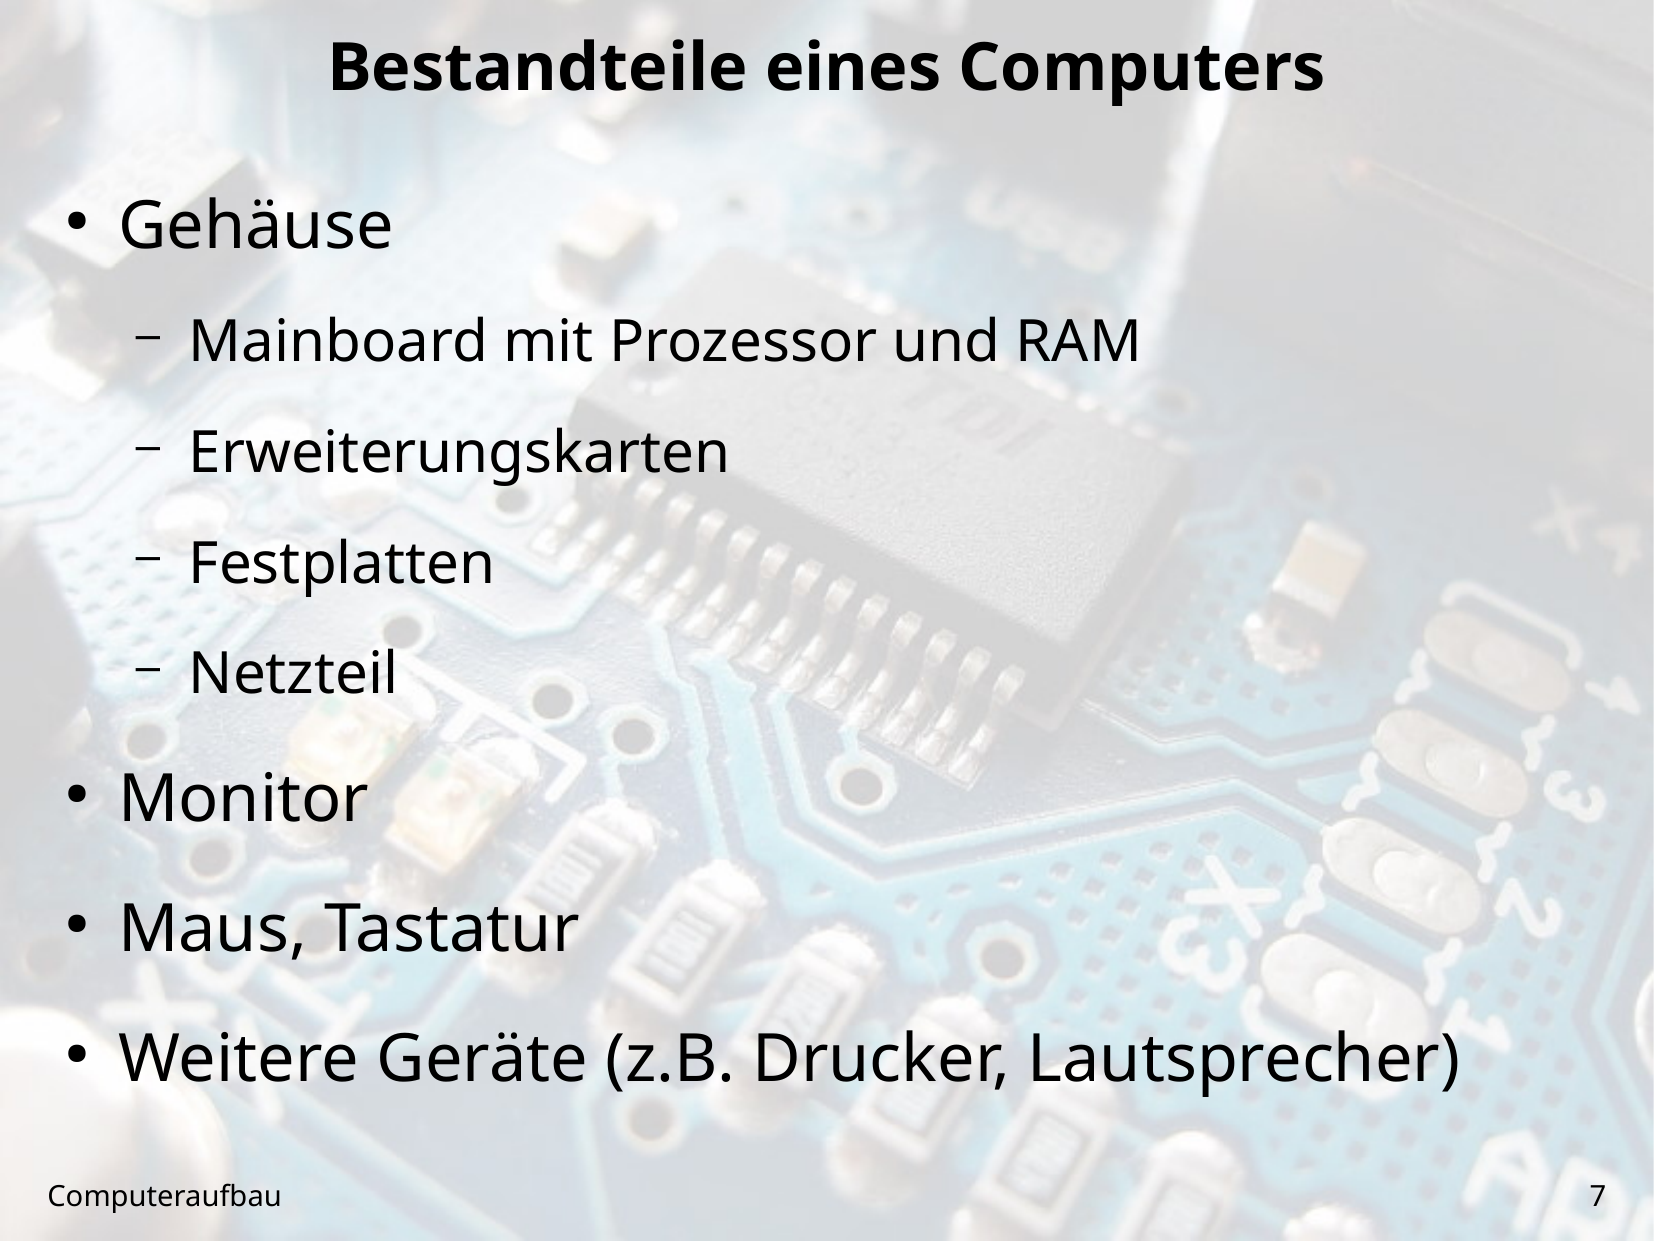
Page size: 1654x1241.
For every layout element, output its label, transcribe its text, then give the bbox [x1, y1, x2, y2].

picture [0, 0, 1654, 1241]
list Gehäuse Mainboard mit Prozessor und RAM Erweiterungskarten Festplatten Netzteil Monitor Maus, Tastatur Weitere Geräte (z.B. Drucker, Lautsprecher) [47, 177, 1607, 1123]
title Bestandteile eines Computers [47, 11, 1607, 119]
